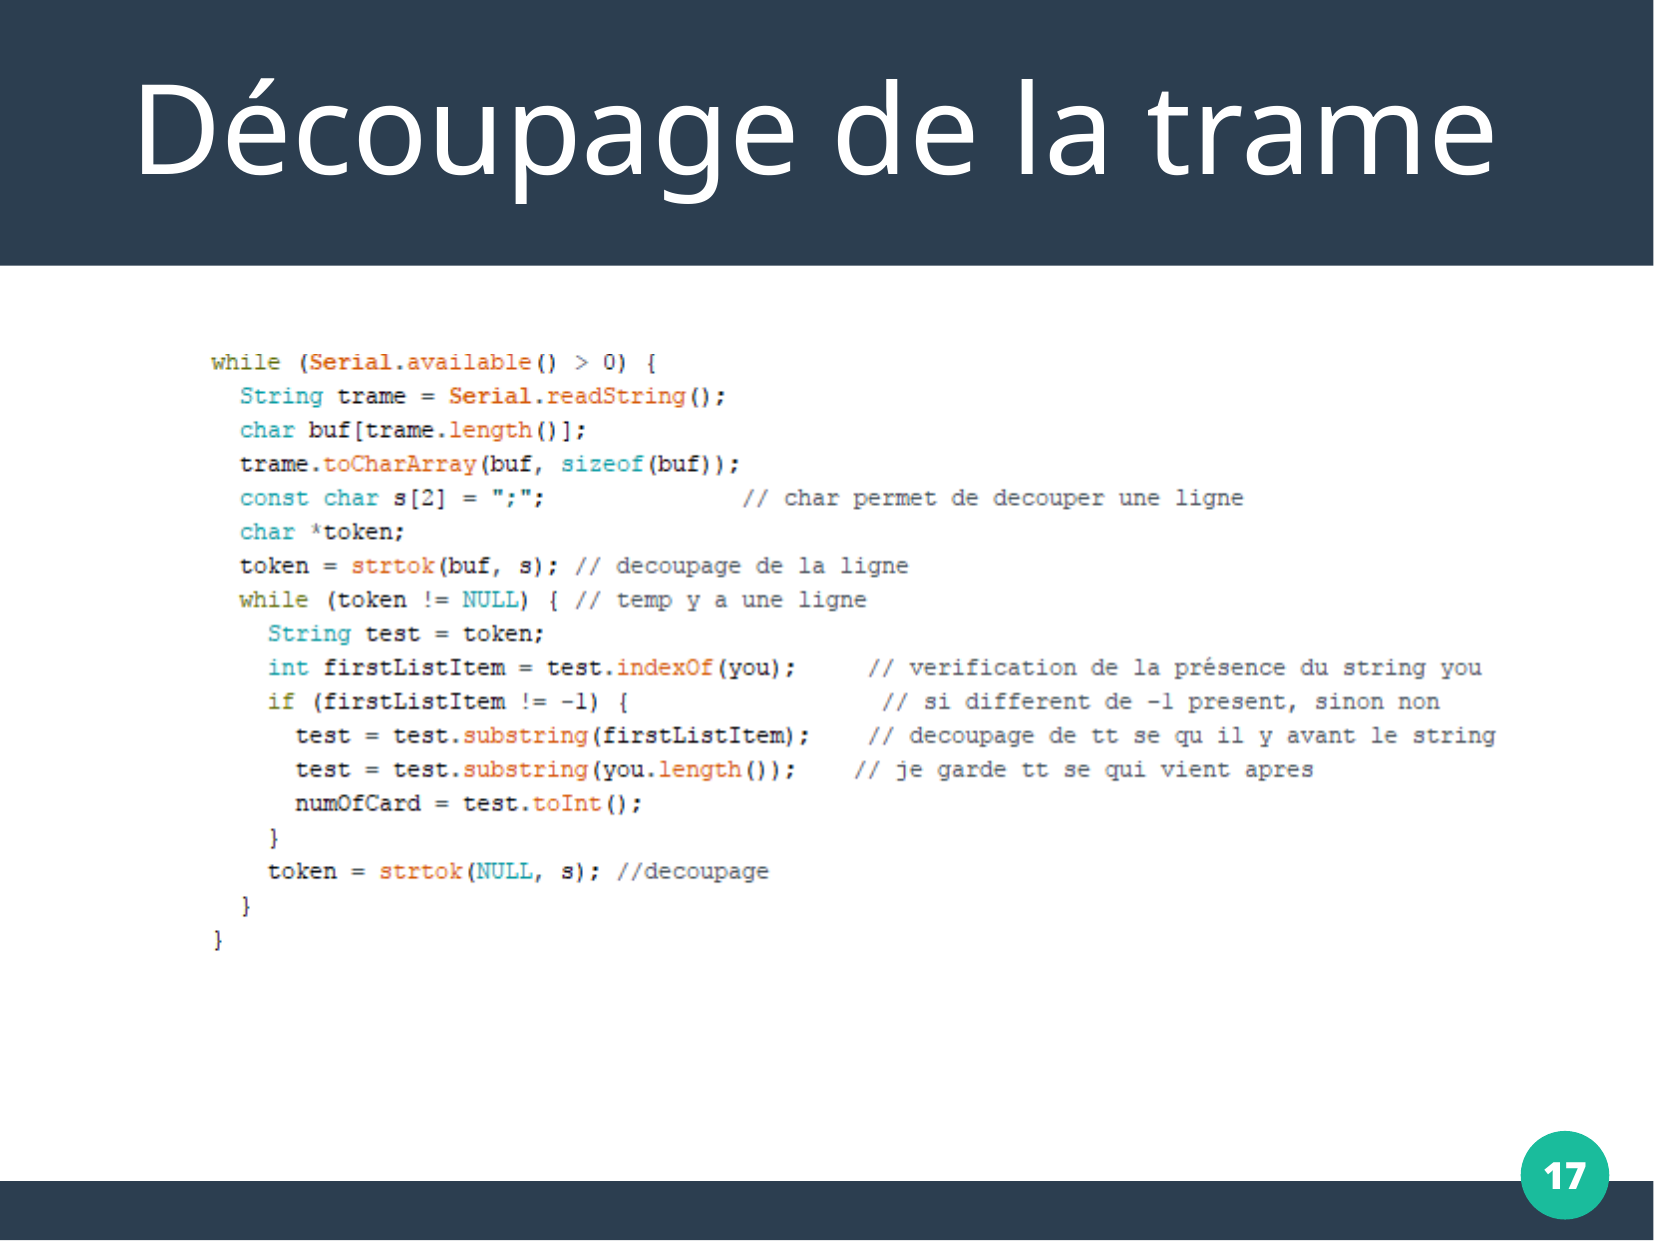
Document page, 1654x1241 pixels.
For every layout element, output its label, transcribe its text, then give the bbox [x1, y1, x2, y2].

picture [200, 354, 1616, 957]
text_box Découpage de la trame [23, 40, 1607, 213]
